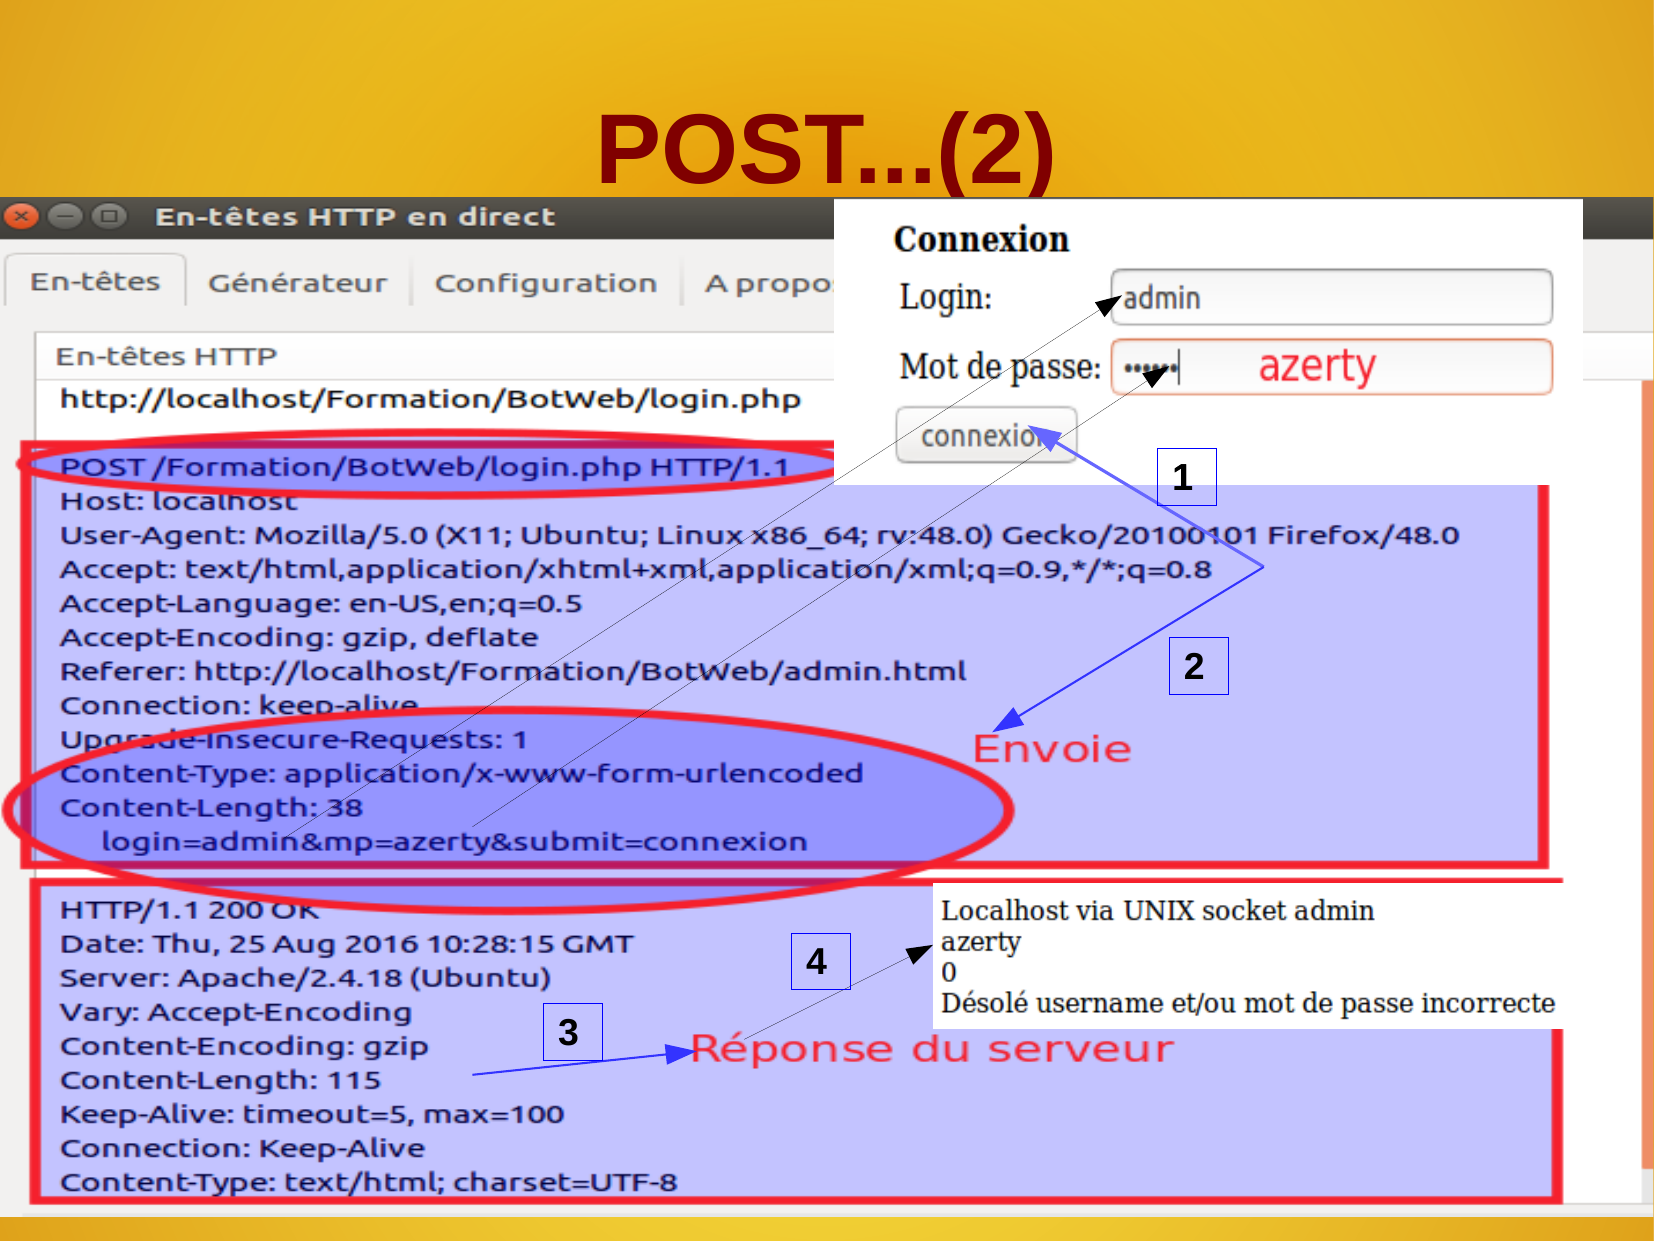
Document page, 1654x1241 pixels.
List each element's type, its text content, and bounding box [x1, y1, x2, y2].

title POST...(2) [82, 47, 1571, 197]
text_box 2 [1169, 637, 1229, 695]
text_box 3 [543, 1003, 603, 1061]
text_box 4 [791, 933, 851, 990]
text_box 1 [1157, 448, 1217, 506]
picture [0, 197, 1654, 1217]
